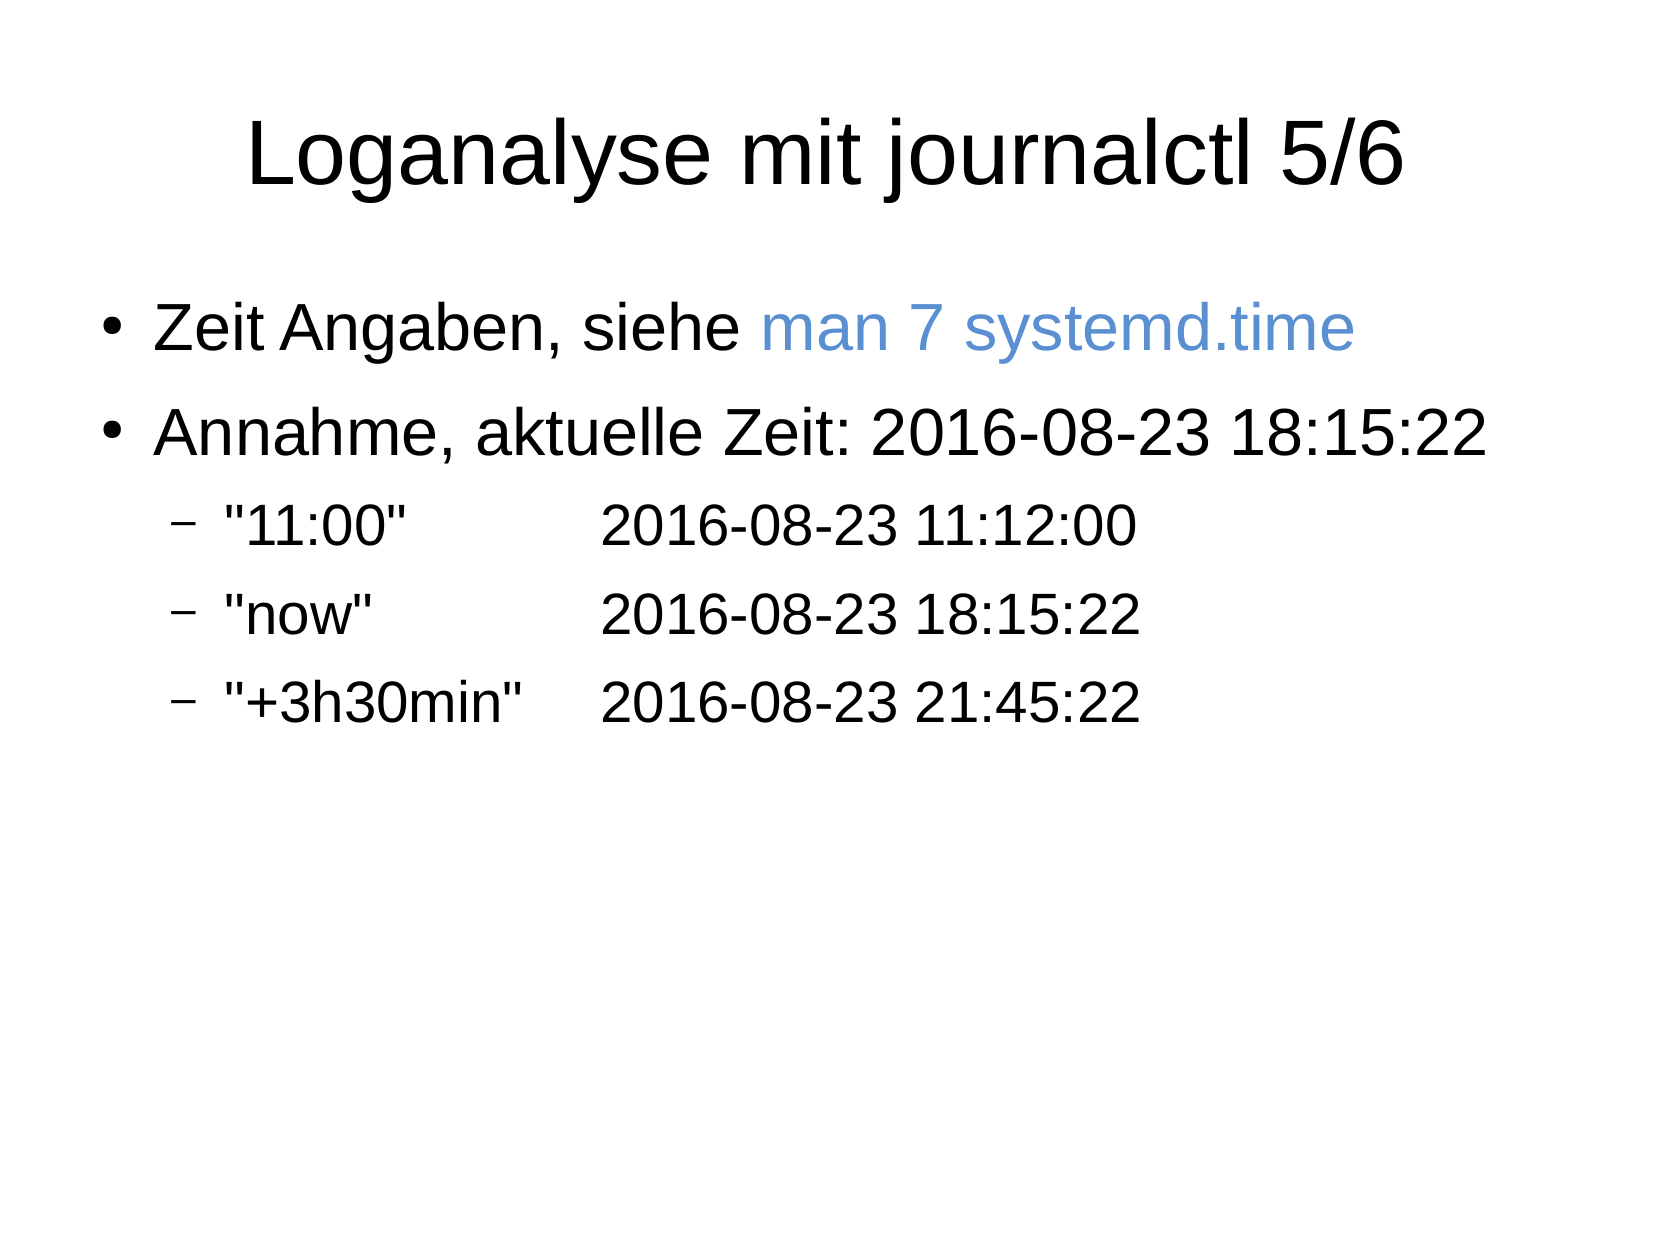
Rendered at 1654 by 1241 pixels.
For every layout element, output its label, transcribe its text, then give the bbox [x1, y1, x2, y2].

list Zeit Angaben, siehe man 7 systemd.time Annahme, aktuelle Zeit: 2016-08-23 18:15:22 "11:00" 2016-08-23 11:12:00 "now" 2016-08-23 18:15:22 "+3h30min" 2016-08-23 21:45:22 [82, 290, 1571, 1010]
title Loganalyse mit journalctl 5/6 [82, 49, 1571, 257]
